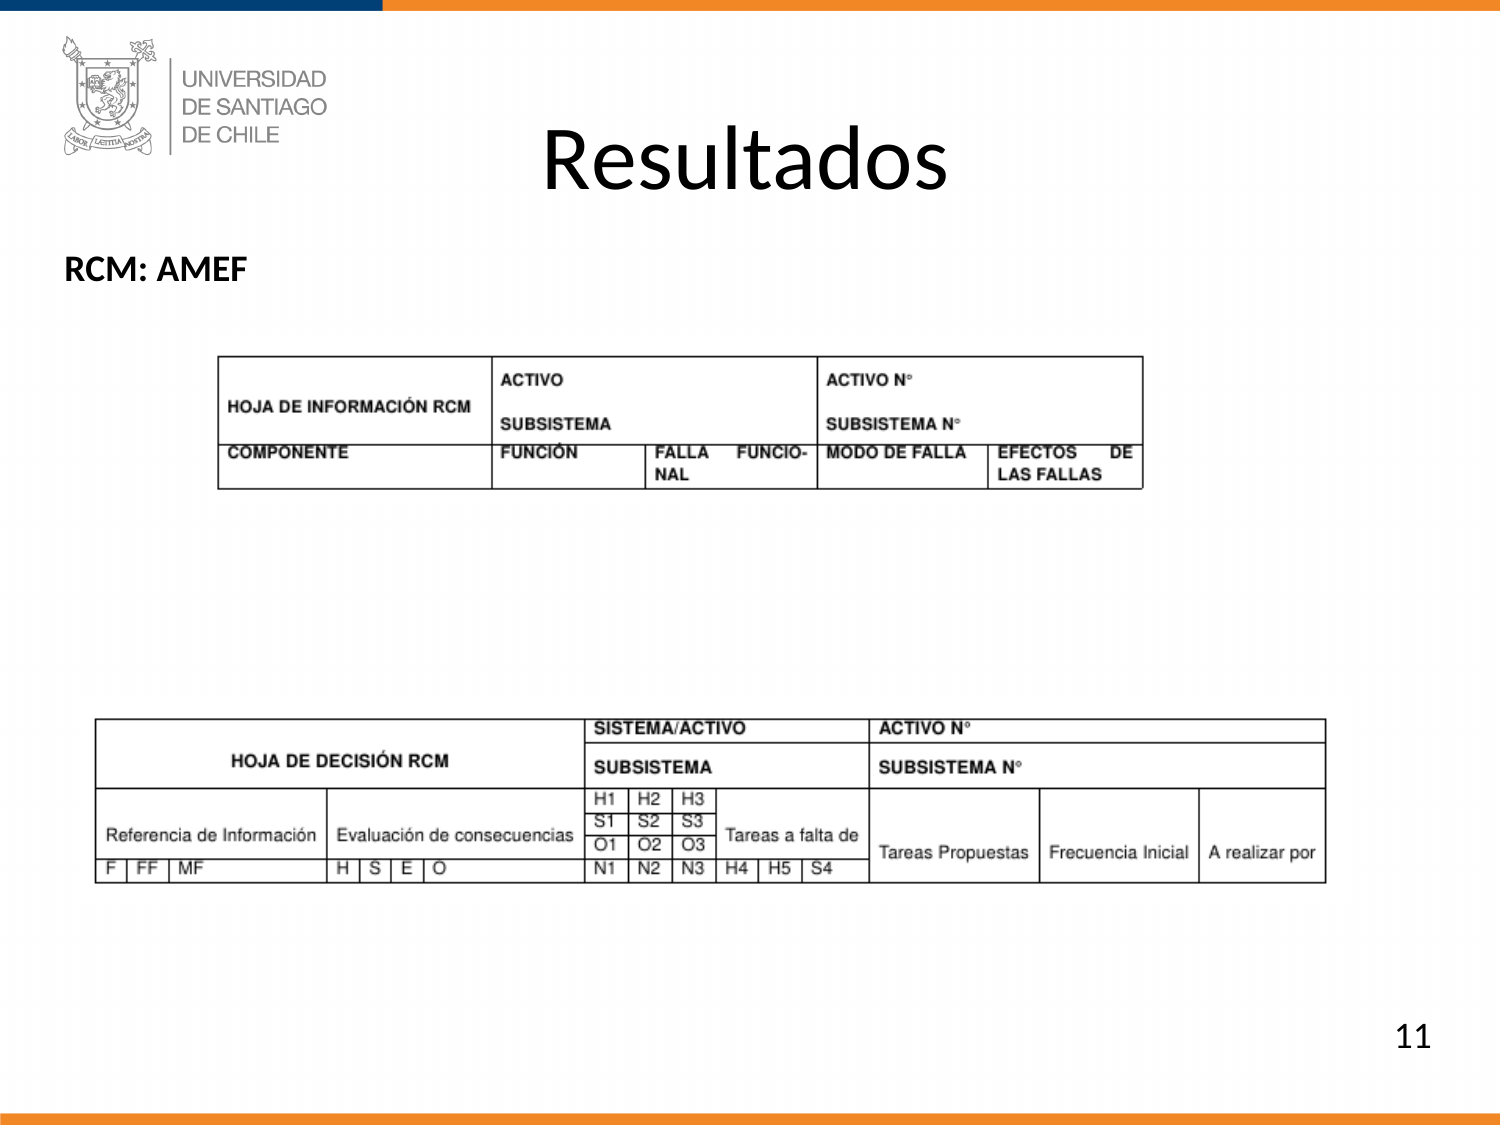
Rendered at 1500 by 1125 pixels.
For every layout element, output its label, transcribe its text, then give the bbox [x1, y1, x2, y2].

text_box RCM: AMEF [49, 236, 1252, 387]
title Resultados [70, 59, 1421, 247]
picture [0, 0, 1500, 1125]
text_box <número> [1379, 1003, 1500, 1064]
